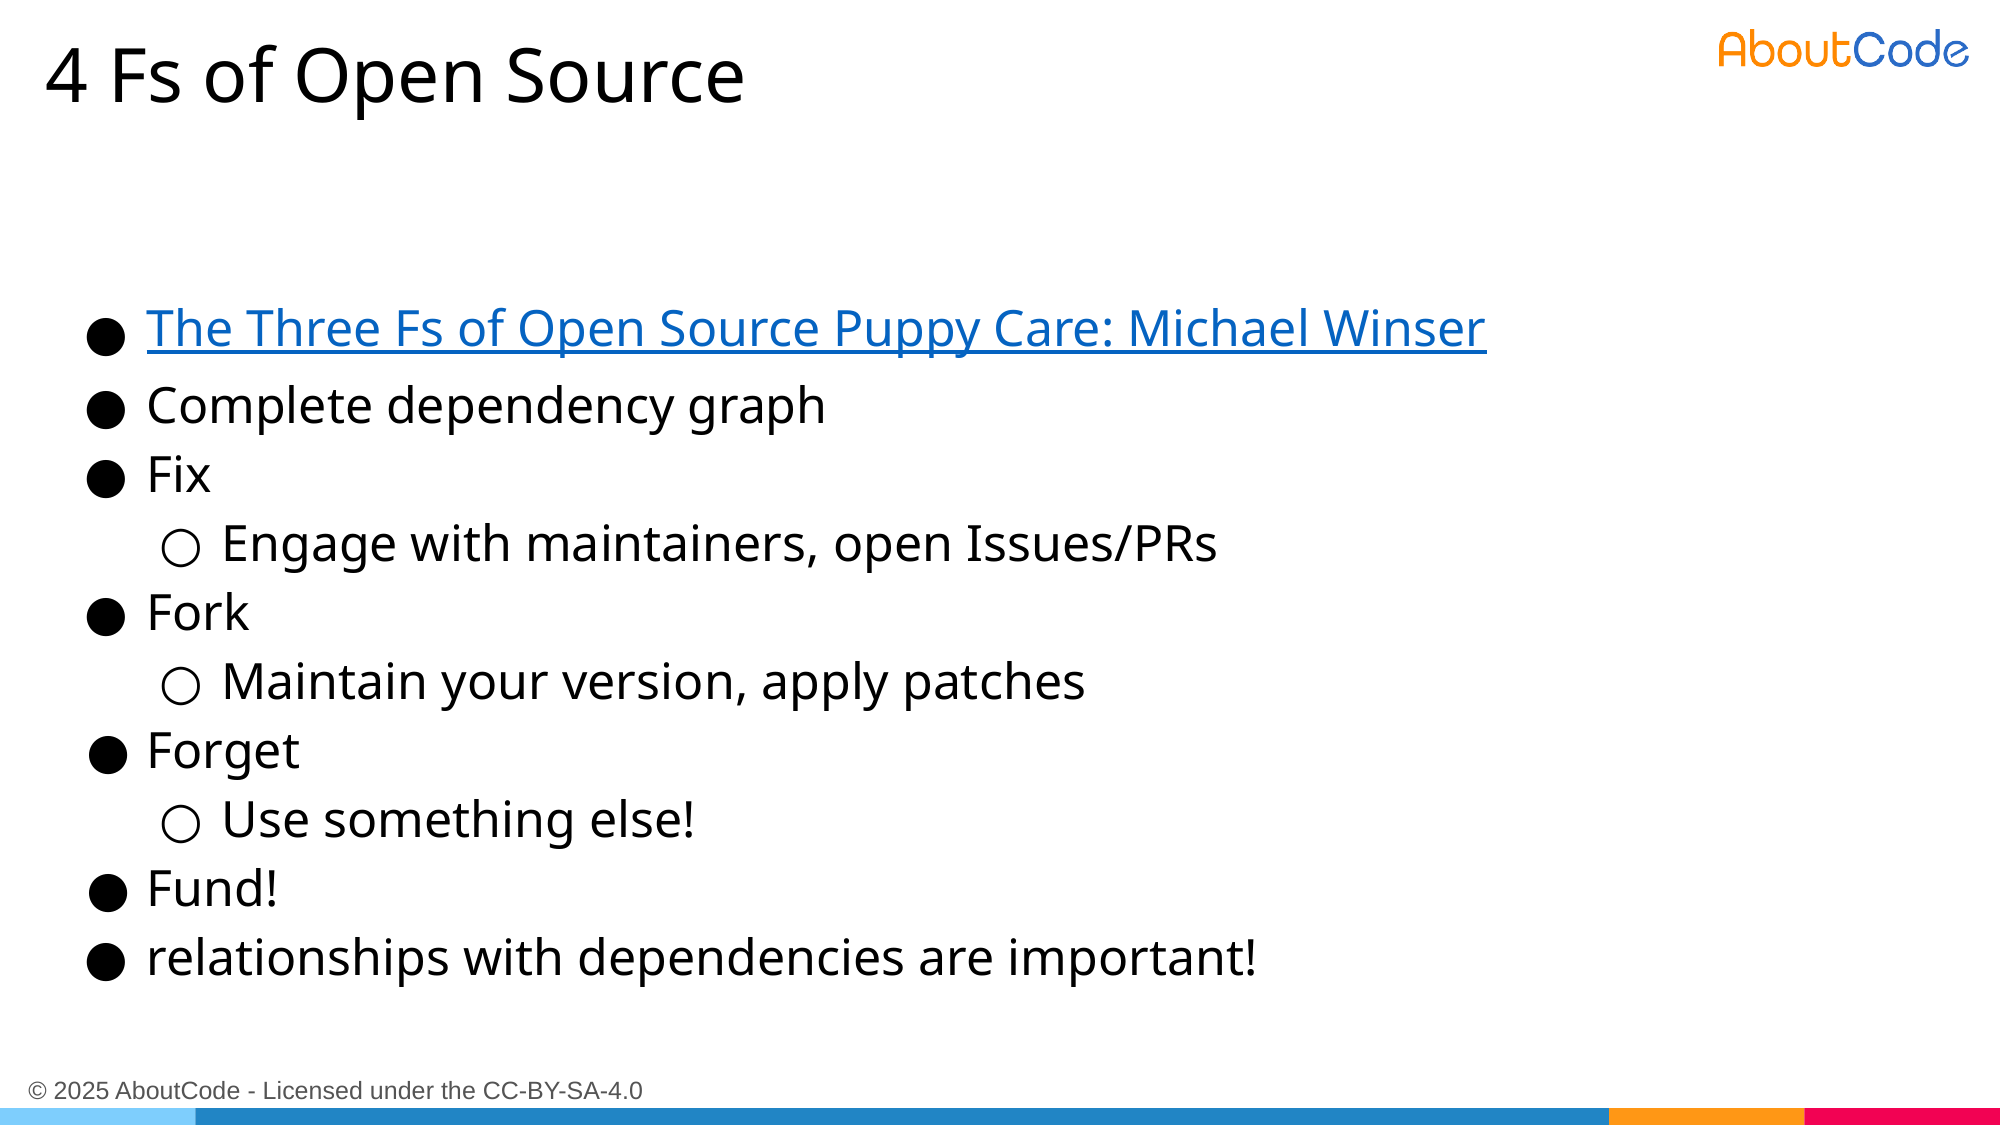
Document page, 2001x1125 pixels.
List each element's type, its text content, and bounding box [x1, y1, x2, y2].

title 4 Fs of Open Source [30, 20, 1807, 133]
picture [1807, 29, 1969, 67]
list The Three Fs of Open Source Puppy Care: Michael Winser Complete dependency graph Fix Engage with maintainers, open Issues/PRs Fork Maintain your version, apply patches Forget Use something else! Fund! relationships with dependencies are important! [56, 271, 1895, 1028]
